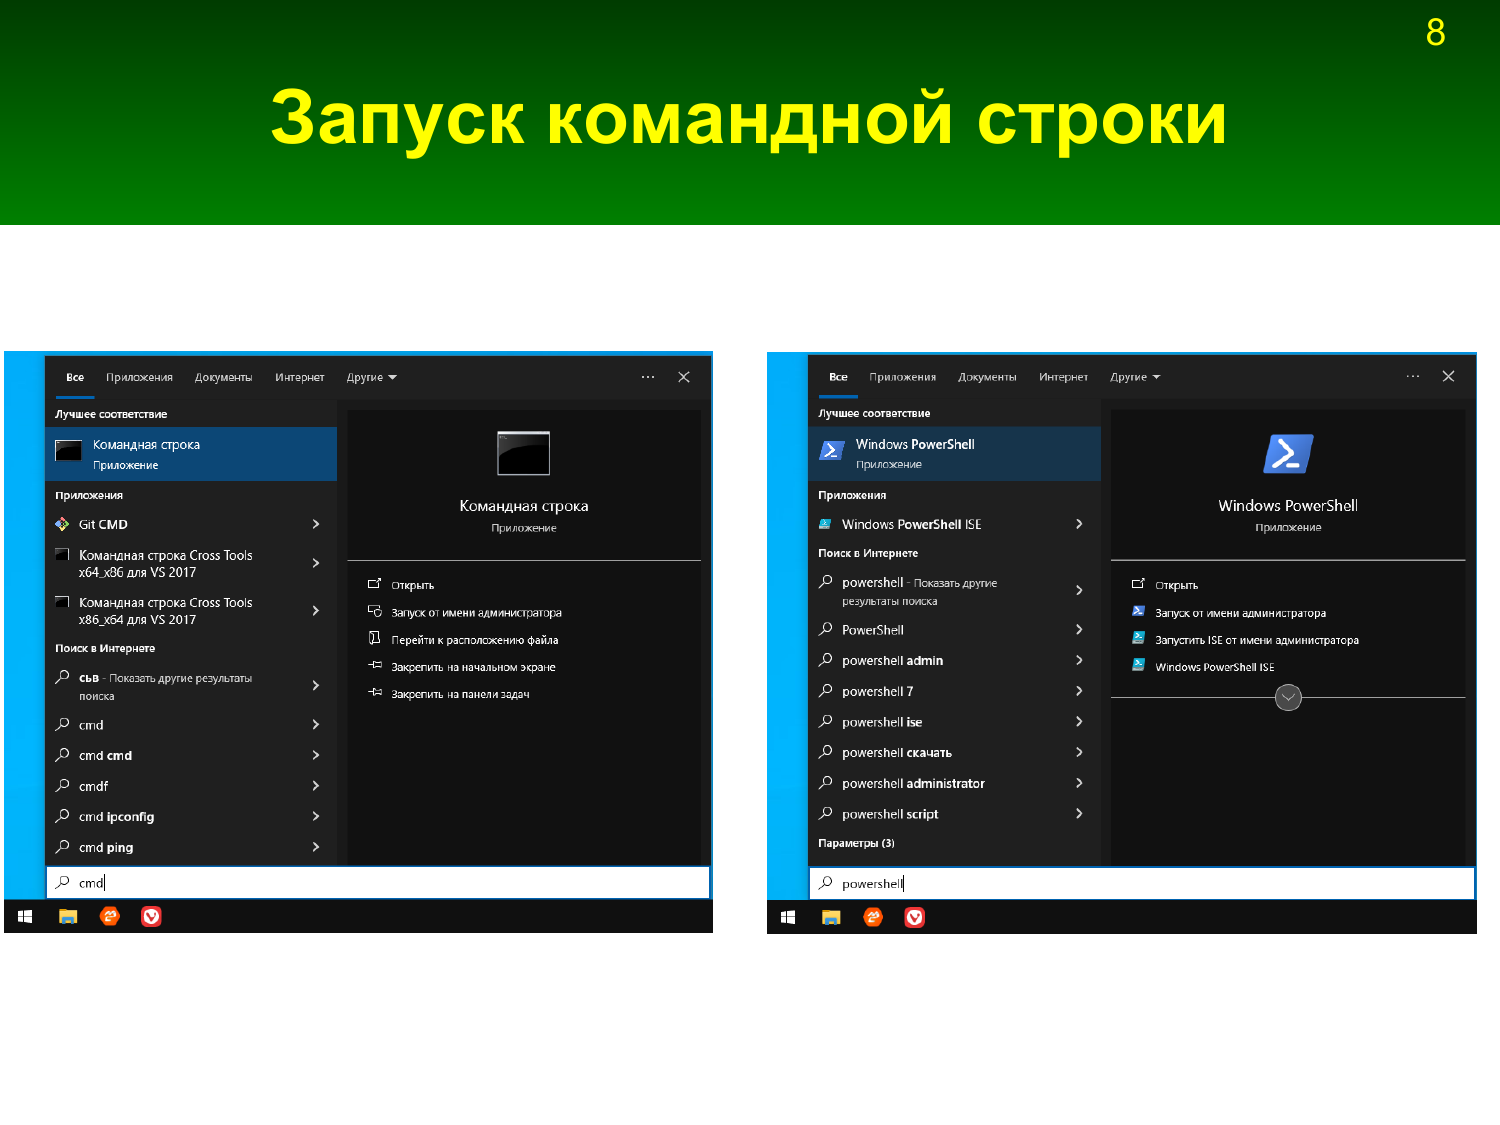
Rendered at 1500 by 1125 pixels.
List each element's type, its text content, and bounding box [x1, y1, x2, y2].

title Запуск командной строки [75, 11, 1426, 215]
picture [767, 352, 1477, 934]
picture [4, 351, 713, 933]
